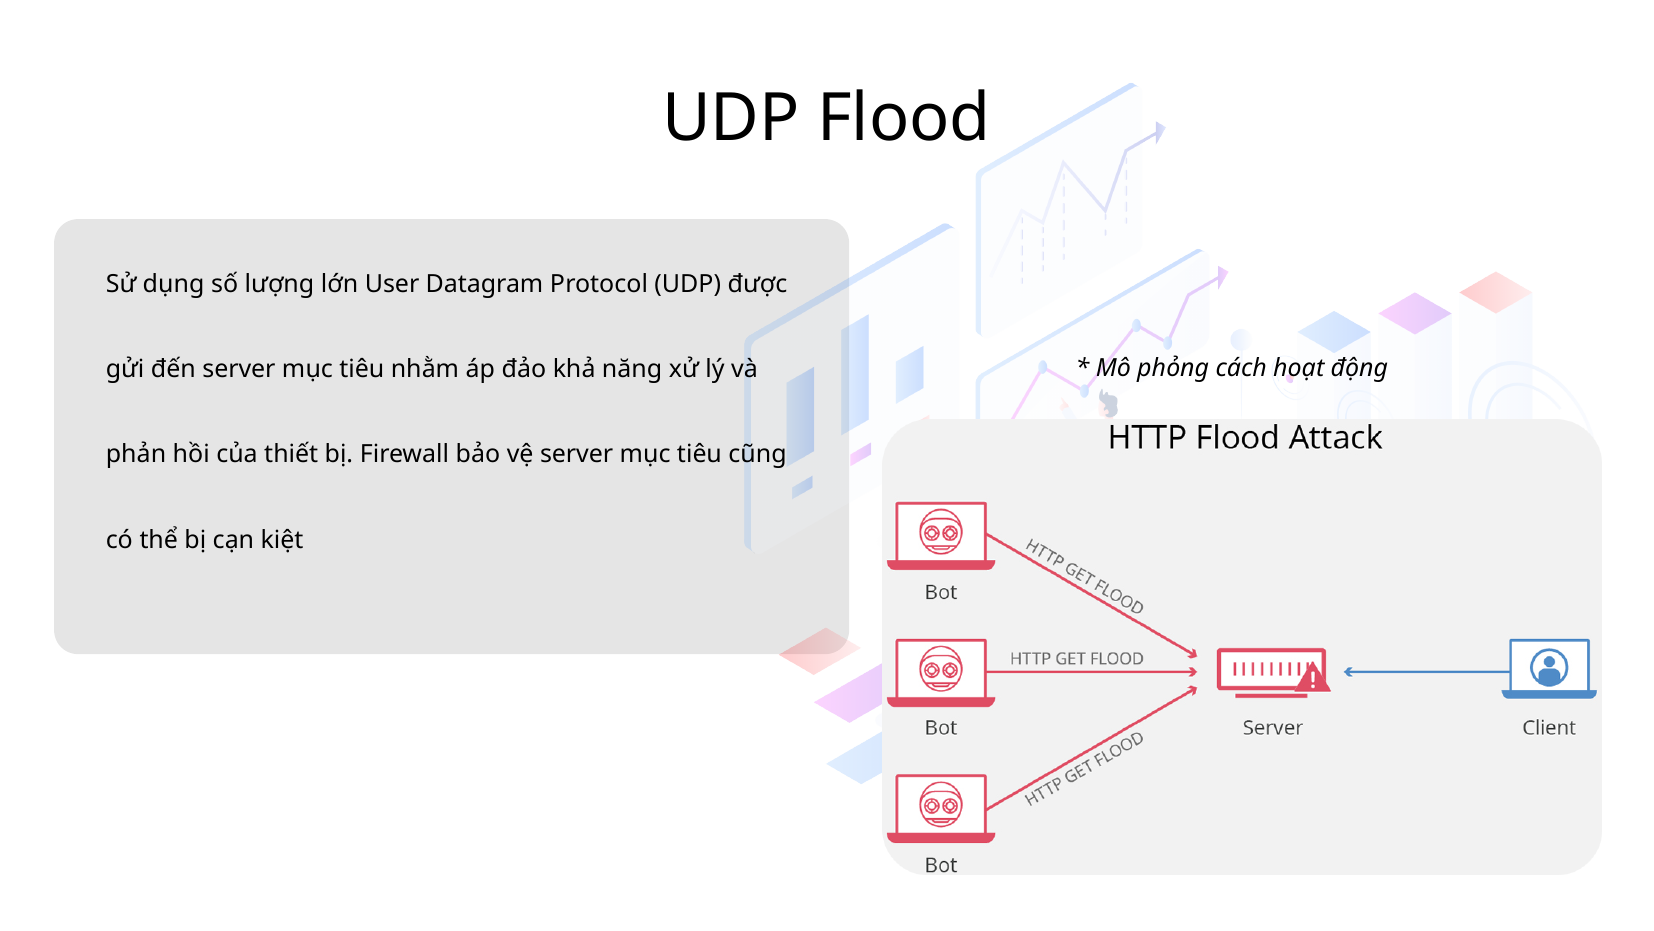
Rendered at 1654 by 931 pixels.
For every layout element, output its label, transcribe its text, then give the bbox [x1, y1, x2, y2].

text_box Sử dụng số lượng lớn User Datagram Protocol (UDP) được gửi đến server mục tiêu nhằm áp đảo khả năng xử lý và phản hồi của thiết bị. Firewall bảo vệ server mục tiêu cũng có thể bị cạn kiệt [91, 207, 814, 643]
text_box [54, 219, 705, 655]
title UDP Flood [82, 37, 705, 193]
text_box * Mô phỏng cách hoạt động [1060, 341, 1654, 399]
picture [705, 0, 1636, 916]
